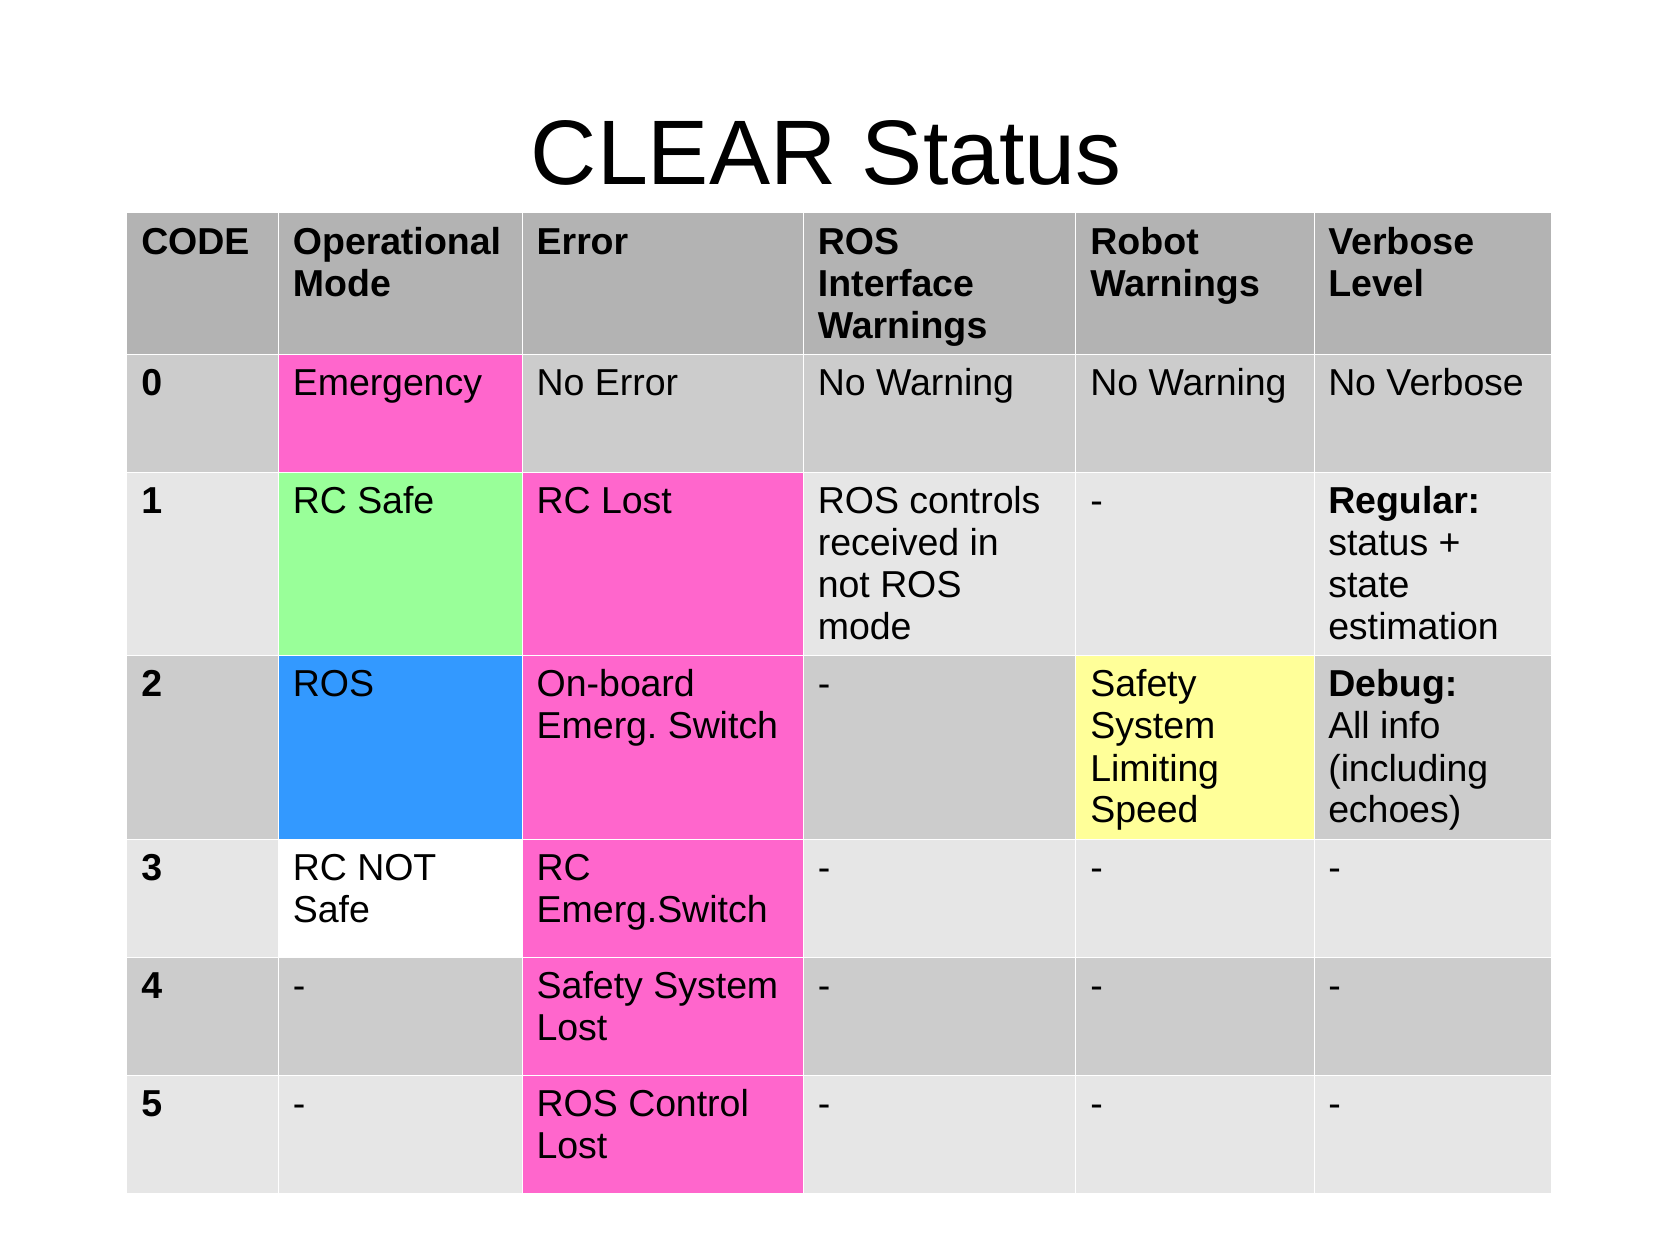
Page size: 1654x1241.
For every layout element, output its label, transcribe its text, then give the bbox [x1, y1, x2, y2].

table_header ROS Interface Warnings [804, 213, 1075, 354]
table_cell On-board Emerg. Switch [523, 656, 803, 839]
table_cell RC Lost [523, 473, 803, 655]
table_cell ROS Control Lost [523, 1076, 803, 1193]
table_cell - [1315, 1076, 1551, 1193]
table_cell No Verbose [1315, 355, 1551, 472]
table_header Error [523, 213, 803, 354]
table_cell - [804, 840, 1075, 957]
table_cell - [804, 1076, 1075, 1193]
table_cell Safety System Lost [523, 958, 803, 1075]
table_cell No Warning [804, 355, 1075, 472]
table_header Robot Warnings [1076, 213, 1314, 354]
table_cell - [1076, 958, 1314, 1075]
table_cell No Error [523, 355, 803, 472]
table_cell 3 [127, 840, 278, 957]
table_header CODE [127, 213, 278, 354]
table_cell Debug: All info (including echoes) [1315, 656, 1551, 839]
table_cell Emergency [279, 355, 522, 472]
table_cell 0 [127, 355, 278, 472]
table_cell - [804, 958, 1075, 1075]
table_header Verbose Level [1315, 213, 1551, 354]
table_cell - [1315, 958, 1551, 1075]
table_cell No Warning [1076, 355, 1314, 472]
table_cell - [1076, 840, 1314, 957]
table_cell - [1076, 1076, 1314, 1193]
table_cell RC Emerg.Switch [523, 840, 803, 957]
table_cell - [1315, 840, 1551, 957]
table_cell - [804, 656, 1075, 839]
table_cell Safety System Limiting Speed [1076, 656, 1314, 839]
table_header Operational Mode [279, 213, 522, 354]
table_cell RC Safe [279, 473, 522, 655]
table_cell - [279, 958, 522, 1075]
table_cell ROS [279, 656, 522, 839]
table_cell - [279, 1076, 522, 1193]
table_cell ROS controls received in not ROS mode [804, 473, 1075, 655]
title CLEAR Status [82, 49, 1571, 257]
table_cell 1 [127, 473, 278, 655]
table_cell 5 [127, 1076, 278, 1193]
table_cell 4 [127, 958, 278, 1075]
table_cell 2 [127, 656, 278, 839]
table_cell Regular: status + state estimation [1315, 473, 1551, 655]
table_cell RC NOT Safe [279, 840, 522, 957]
table_cell - [1076, 473, 1314, 655]
